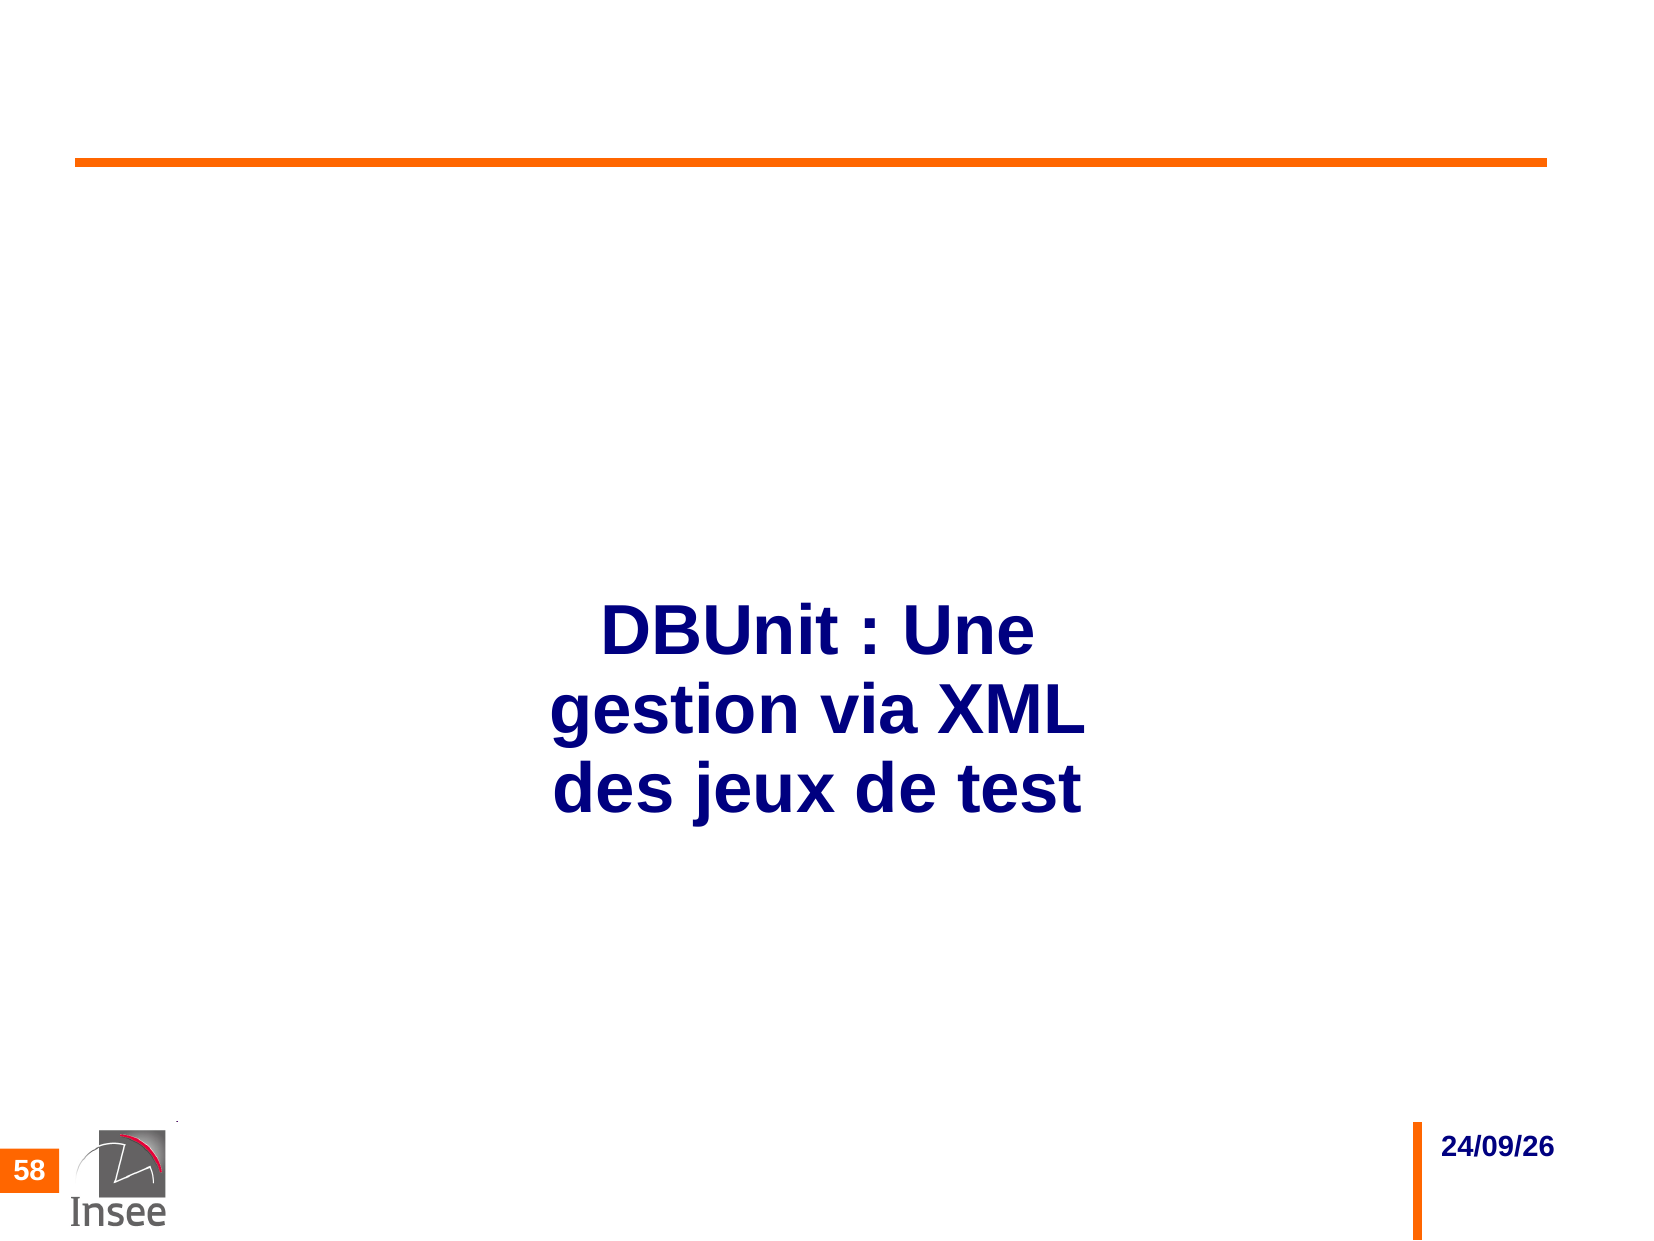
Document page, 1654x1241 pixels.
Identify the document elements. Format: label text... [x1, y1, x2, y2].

list DBUnit : Une gestion via XML des jeux de test [419, 590, 1146, 832]
picture [62, 1121, 178, 1241]
